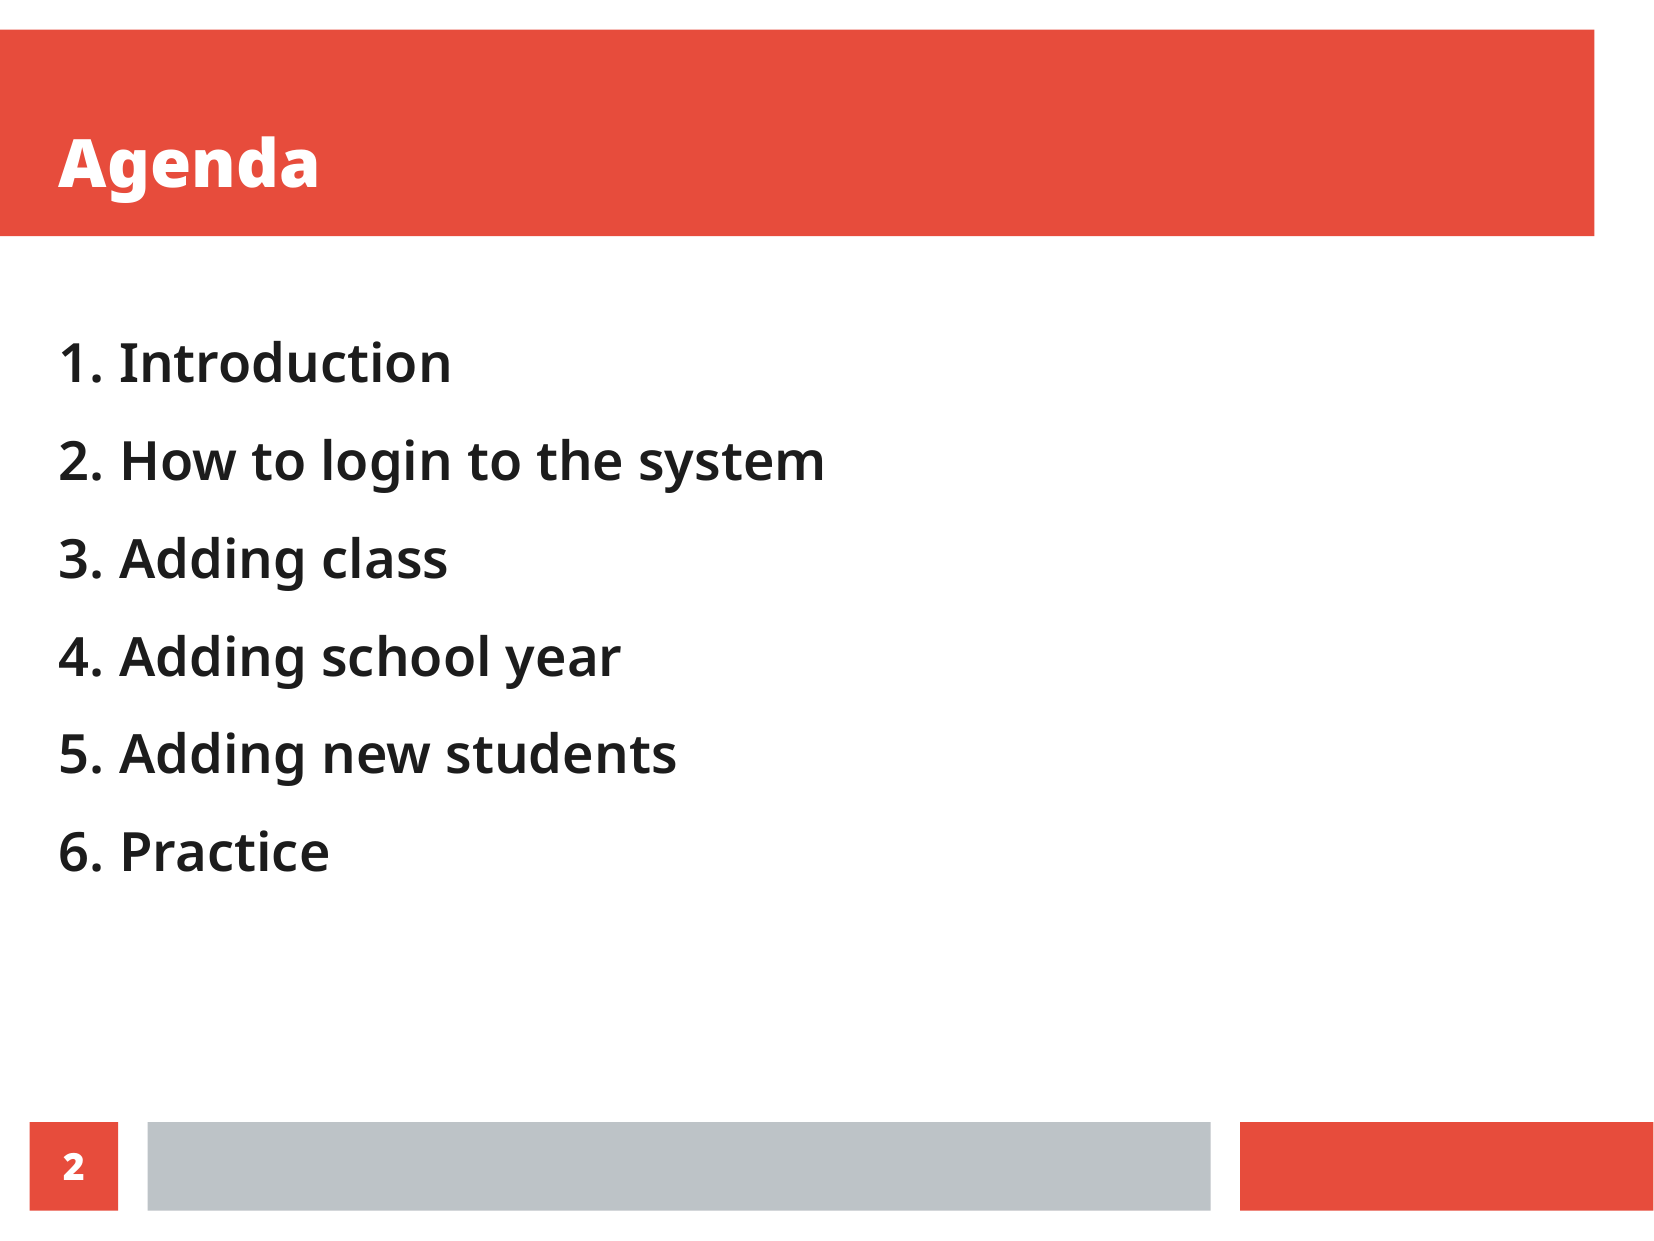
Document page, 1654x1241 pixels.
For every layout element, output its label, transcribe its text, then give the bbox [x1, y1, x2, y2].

title Agenda [59, 59, 1595, 207]
list 1. Introduction 2. How to login to the system 3. Adding class 4. Adding school year 5. Adding new students 6. Practice [59, 324, 1565, 1093]
